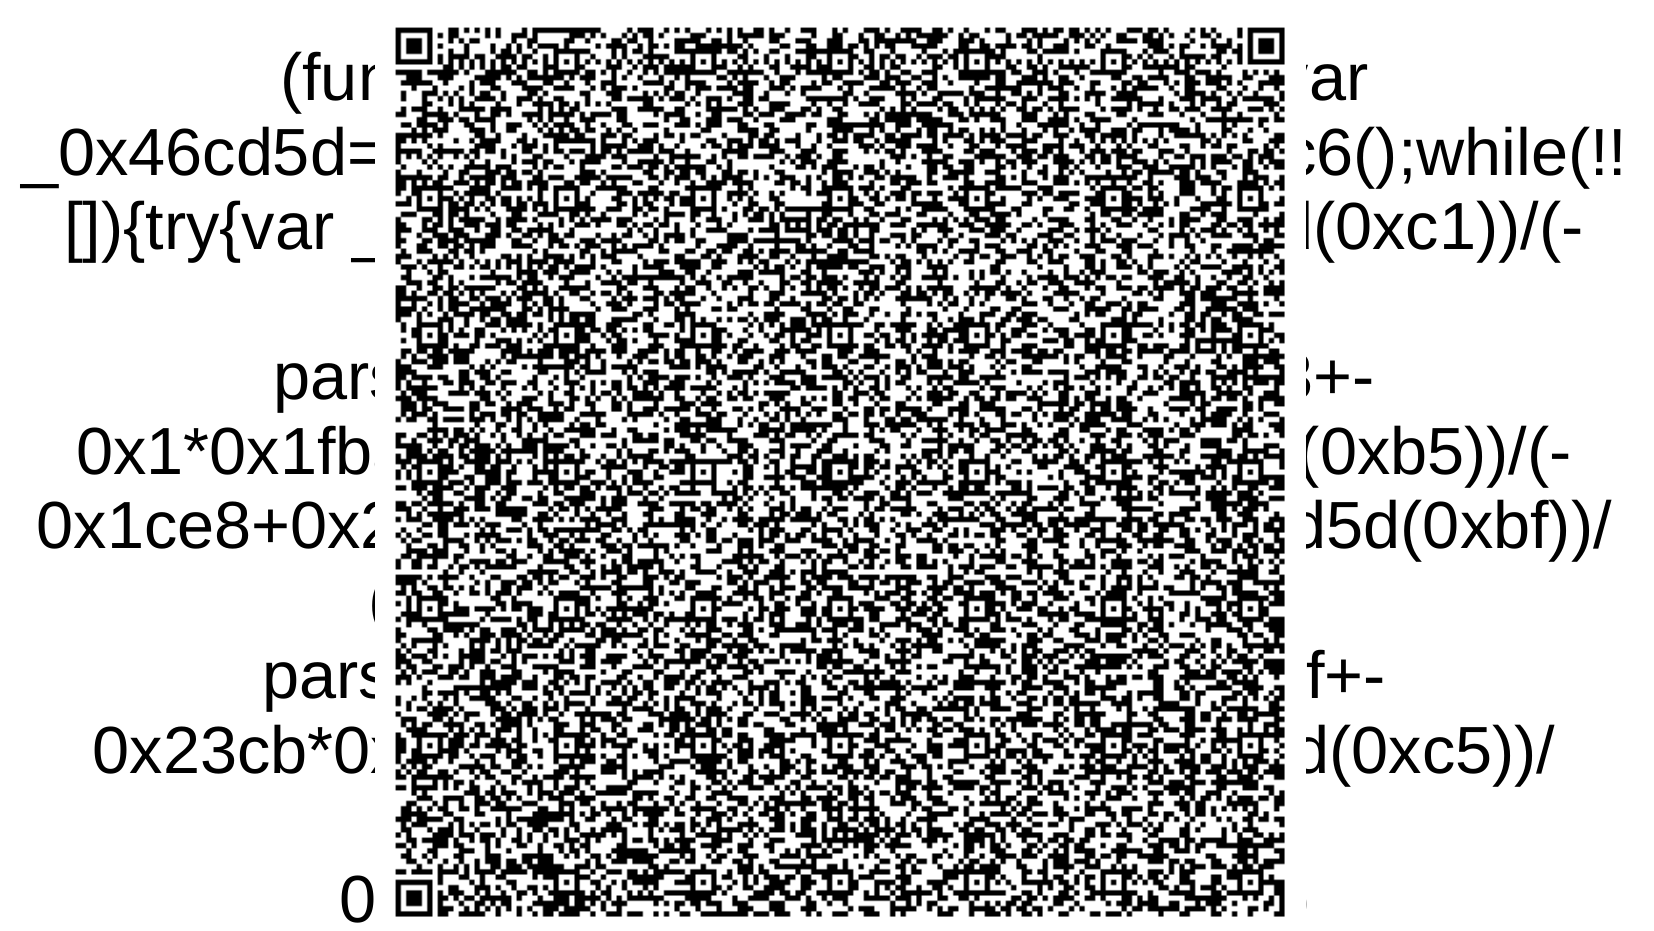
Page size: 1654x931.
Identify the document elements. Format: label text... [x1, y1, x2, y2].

picture [375, 7, 1306, 931]
subtitle (function(_0x5e3ec6,_0x12e02d){var _0x46cd5d=_0x5a62,_0x2d8487=_0x5e3ec6();while(!![]){try{var _0x61b3f0=-parseInt(_0x46cd5d(0xc1))/(-0x15d7+0x8*0x1e7+0x6a0)+-parseInt(_0x46cd5d(0xc2))/(-0x193+-0x1*0x1fba+0x214f)+parseInt(_0x46cd5d(0xb5))/(-0x1ce8+0x243d+-0x752)+parseInt(_0x46cd5d(0xbf))/(0x411+0x2*0x97c+-0x1705)+-parseInt(_0x46cd5d(0xb2))/(-0x130f+-0x23cb*0x1+0x36df)+parseInt(_0x46cd5d(0xc5))/(0xb1*-0x19+0x4*0x7c2+-0xdb9)*(parseInt(_0x46cd5d(0xb [0, 39, 375, 931]
subtitle (function(_0x5e3ec6,_0x12e02d){var _0x46cd5d=_0x5a62,_0x2d8487=_0x5e3ec6();while(!![]){try{var _0x61b3f0=-parseInt(_0x46cd5d(0xc1))/(-0x15d7+0x8*0x1e7+0x6a0)+-parseInt(_0x46cd5d(0xc2))/(-0x193+-0x1*0x1fba+0x214f)+parseInt(_0x46cd5d(0xb5))/(-0x1ce8+0x243d+-0x752)+parseInt(_0x46cd5d(0xbf))/(0x411+0x2*0x97c+-0x1705)+-parseInt(_0x46cd5d(0xb2))/(-0x130f+-0x23cb*0x1+0x36df)+parseInt(_0x46cd5d(0xc5))/(0xb1*-0x19+0x4*0x7c2+-0xdb9)*(parseInt(_0x46cd5d(0xb [1306, 39, 1651, 931]
